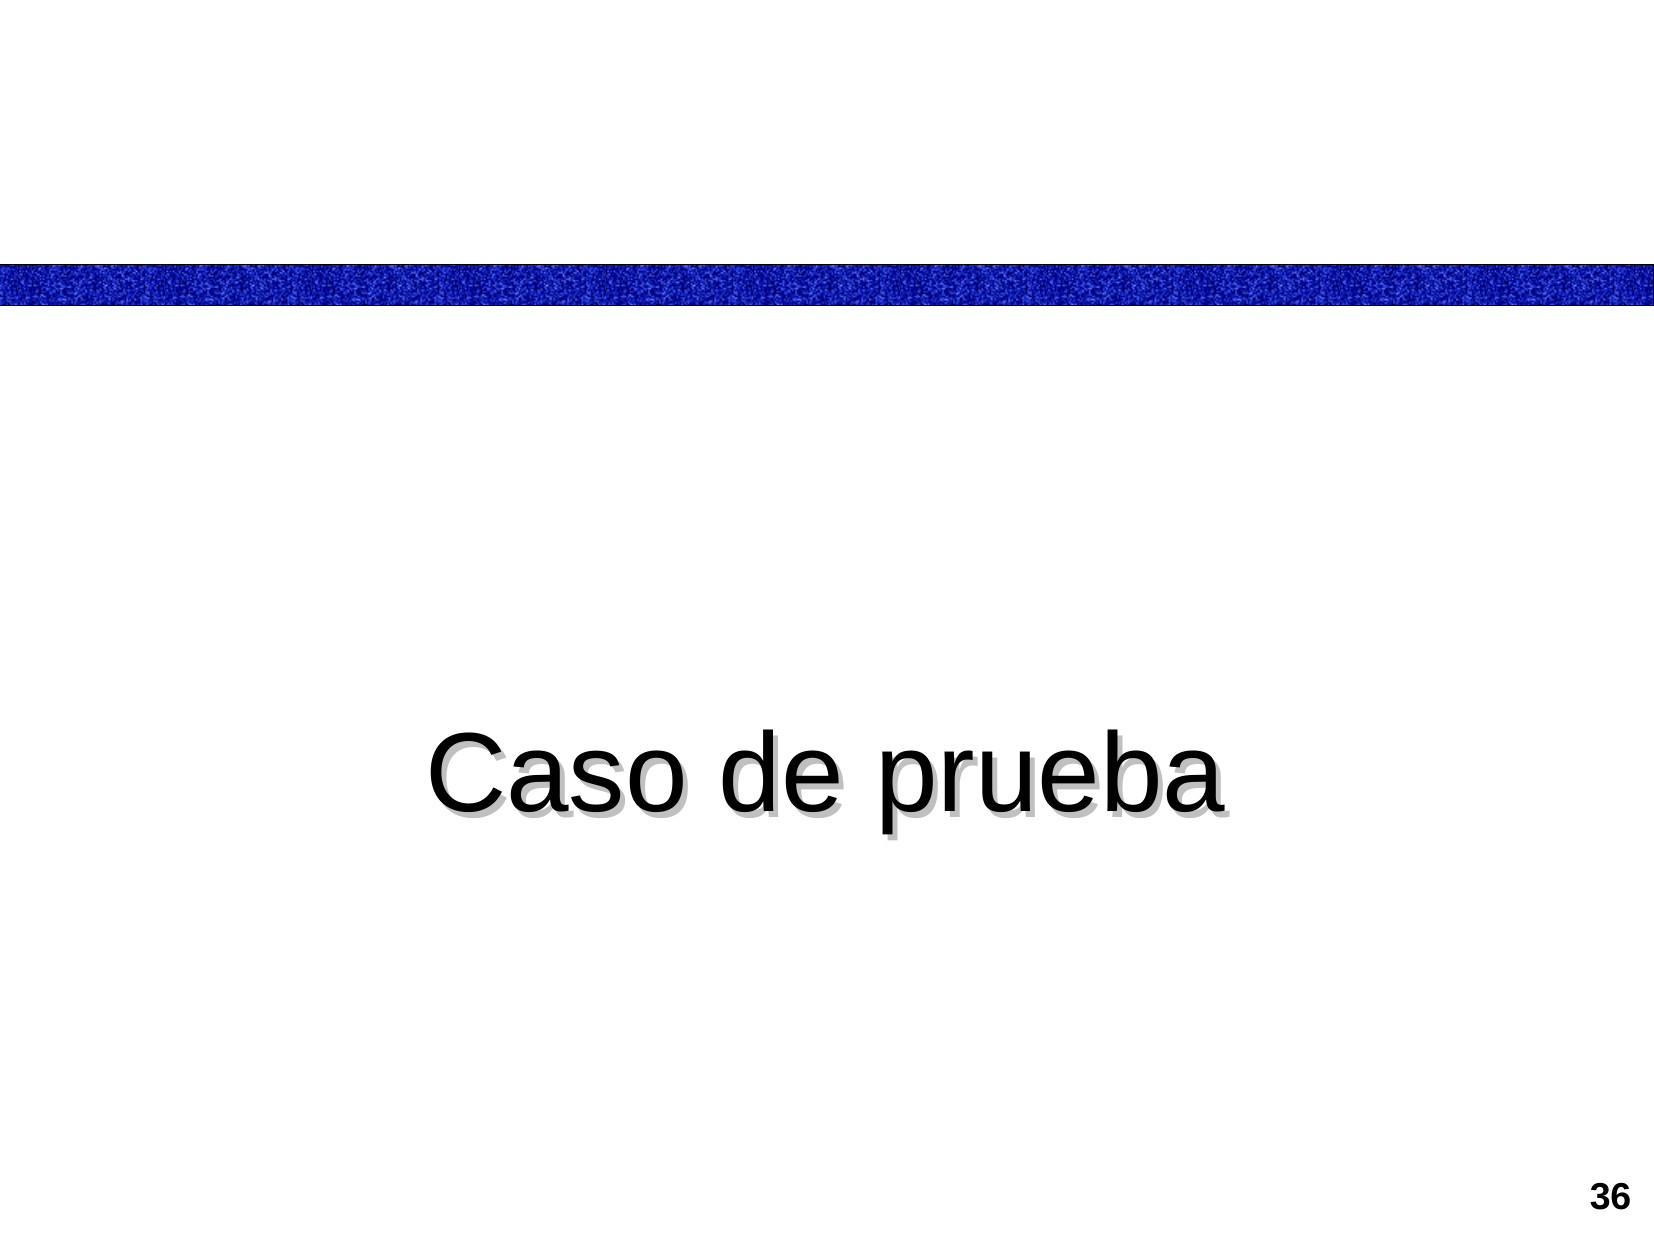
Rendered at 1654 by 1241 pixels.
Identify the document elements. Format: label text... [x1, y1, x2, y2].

subtitle Caso de prueba [101, 370, 1549, 1175]
picture [0, 265, 1653, 305]
text_box <número> [1575, 1168, 1654, 1240]
